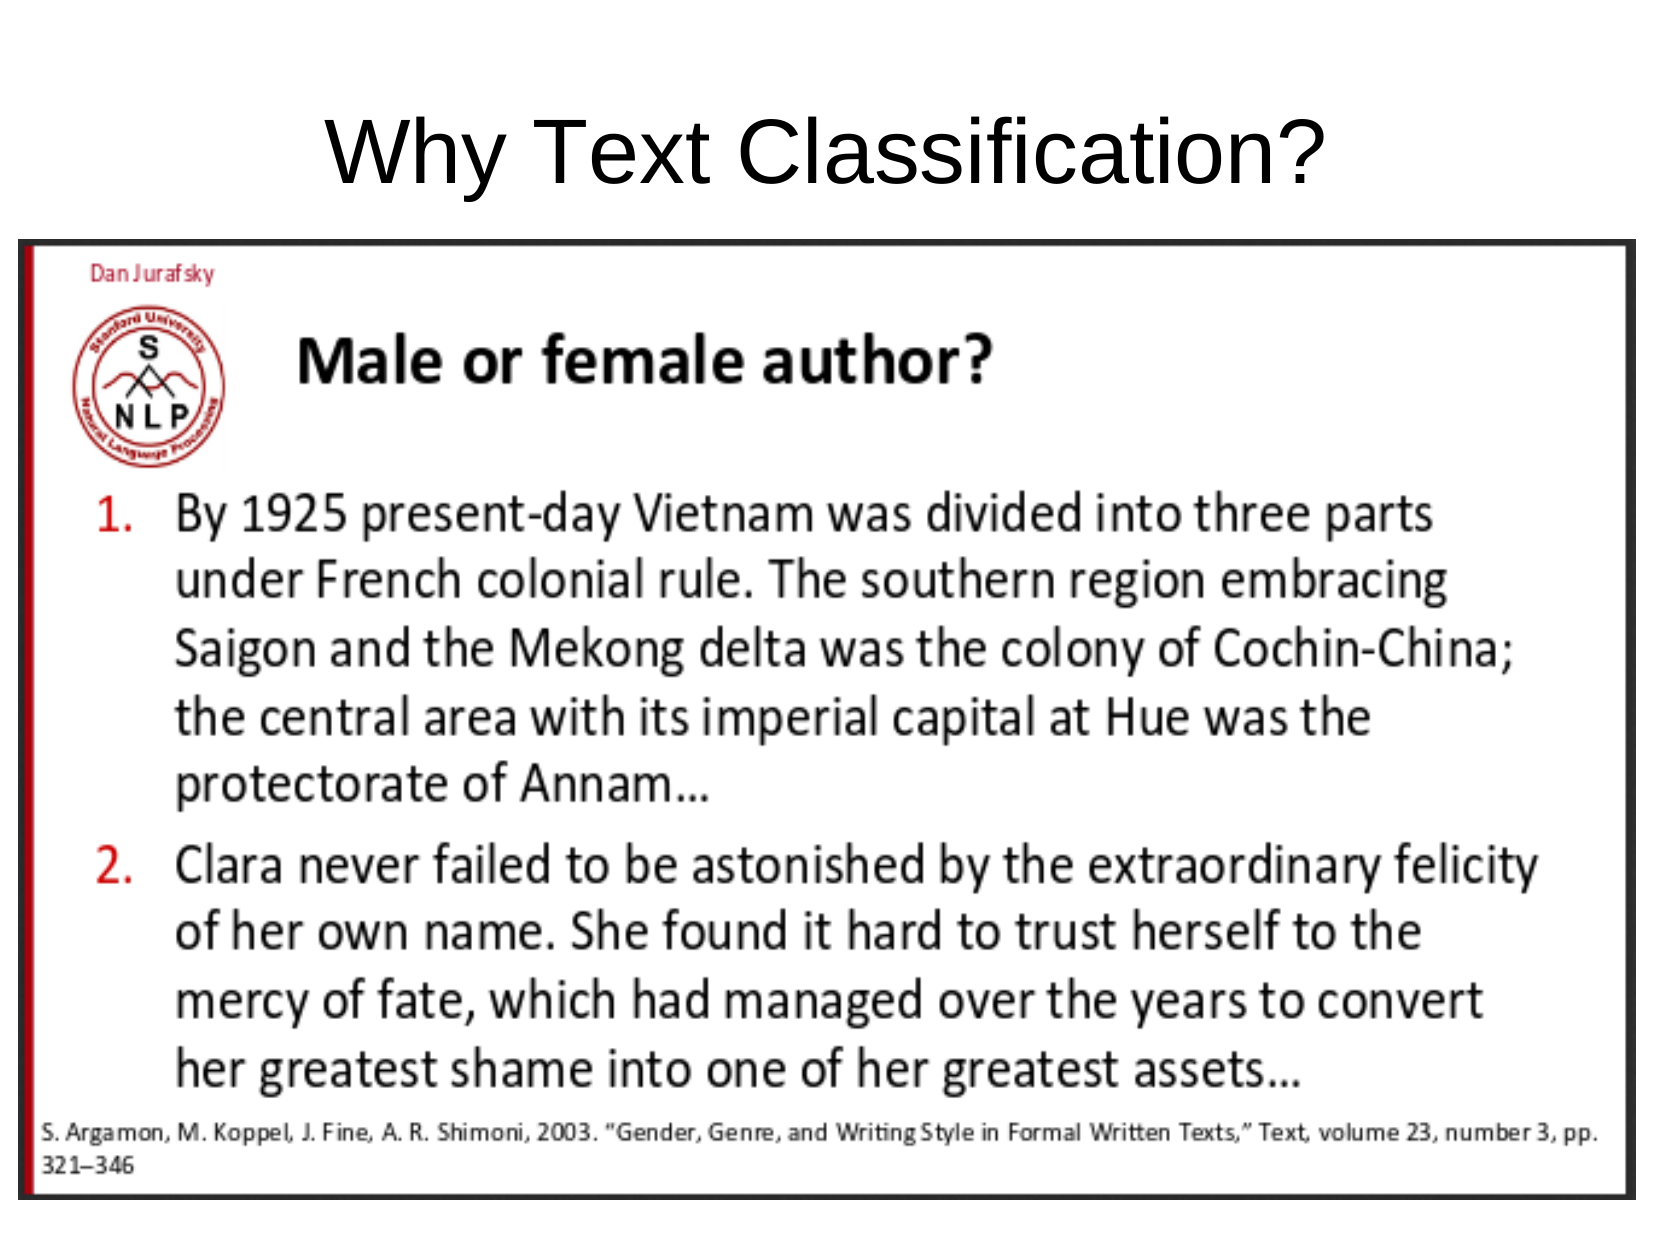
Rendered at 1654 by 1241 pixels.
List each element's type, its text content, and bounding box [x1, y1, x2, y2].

title Why Text Classification? [82, 49, 1571, 239]
picture [18, 239, 1636, 1201]
